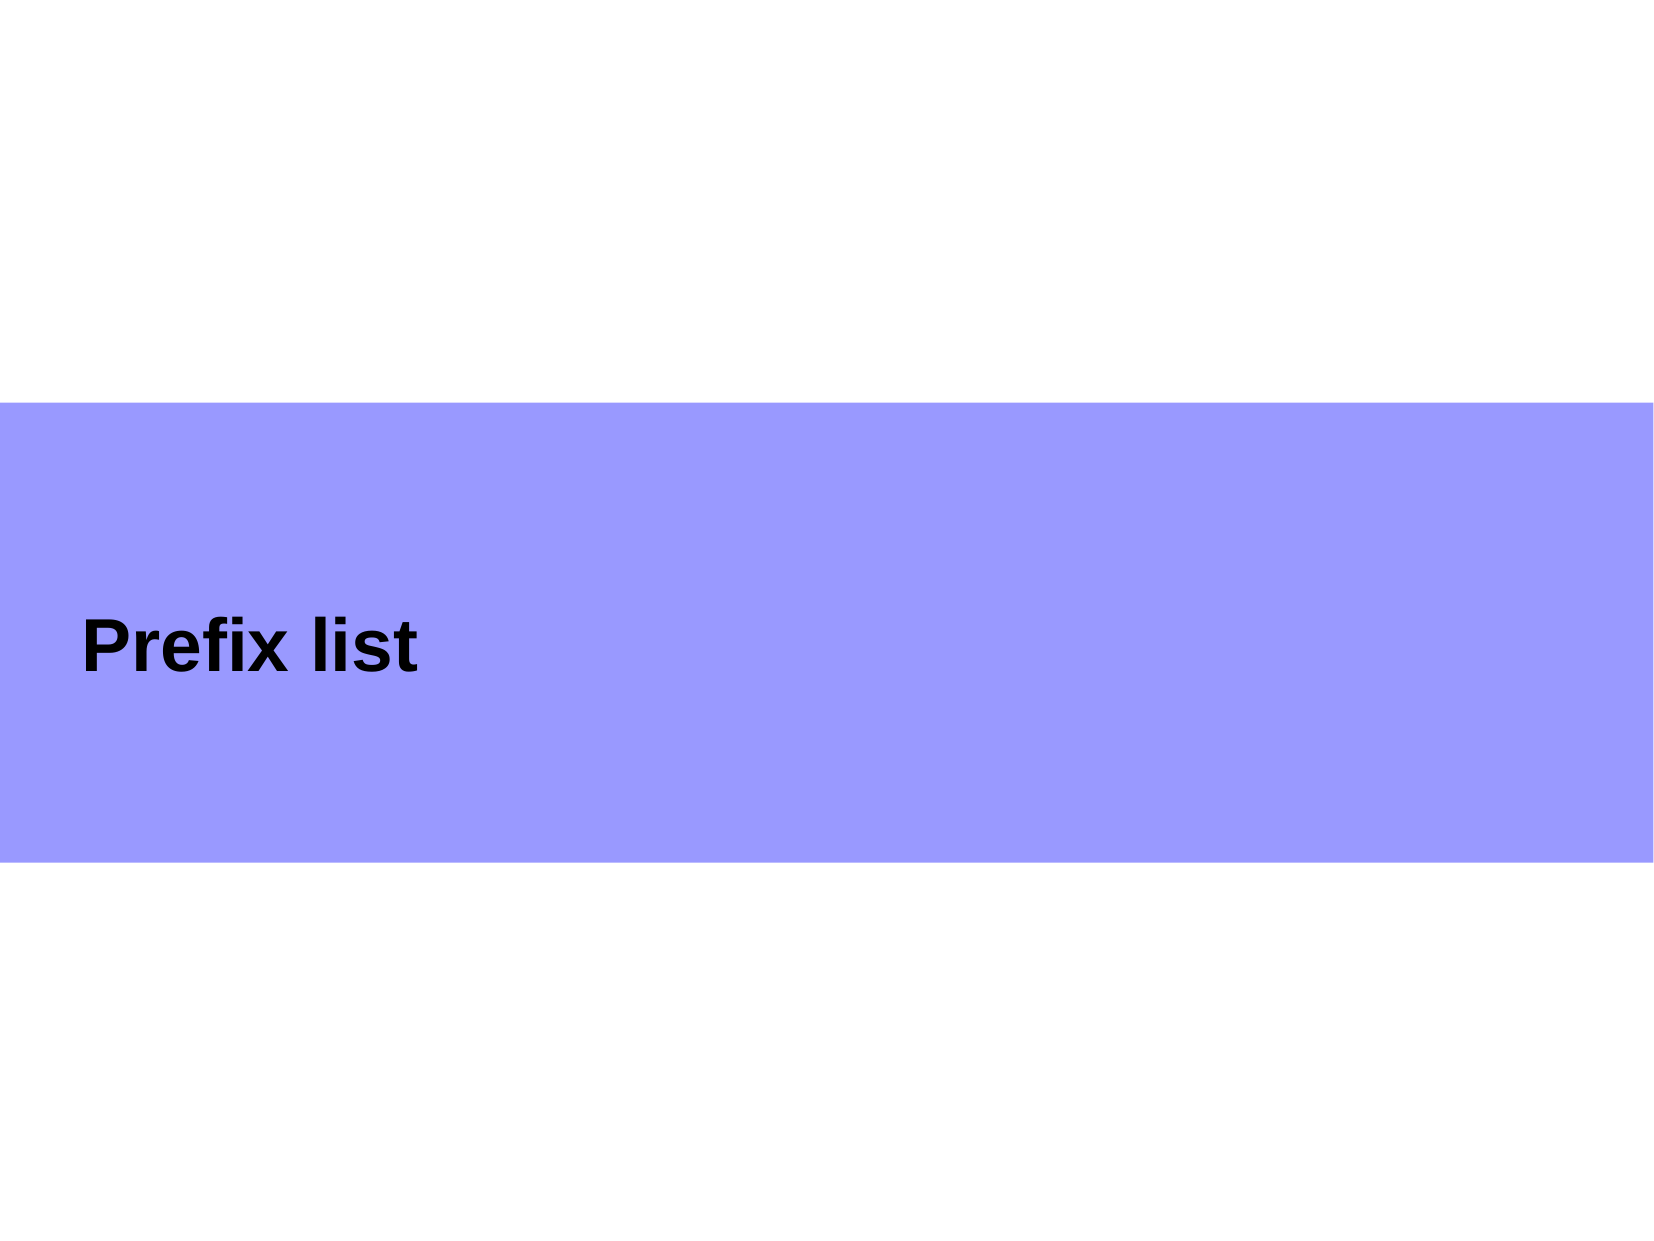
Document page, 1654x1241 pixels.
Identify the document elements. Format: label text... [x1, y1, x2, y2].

text_box Prefix list [67, 599, 1530, 772]
